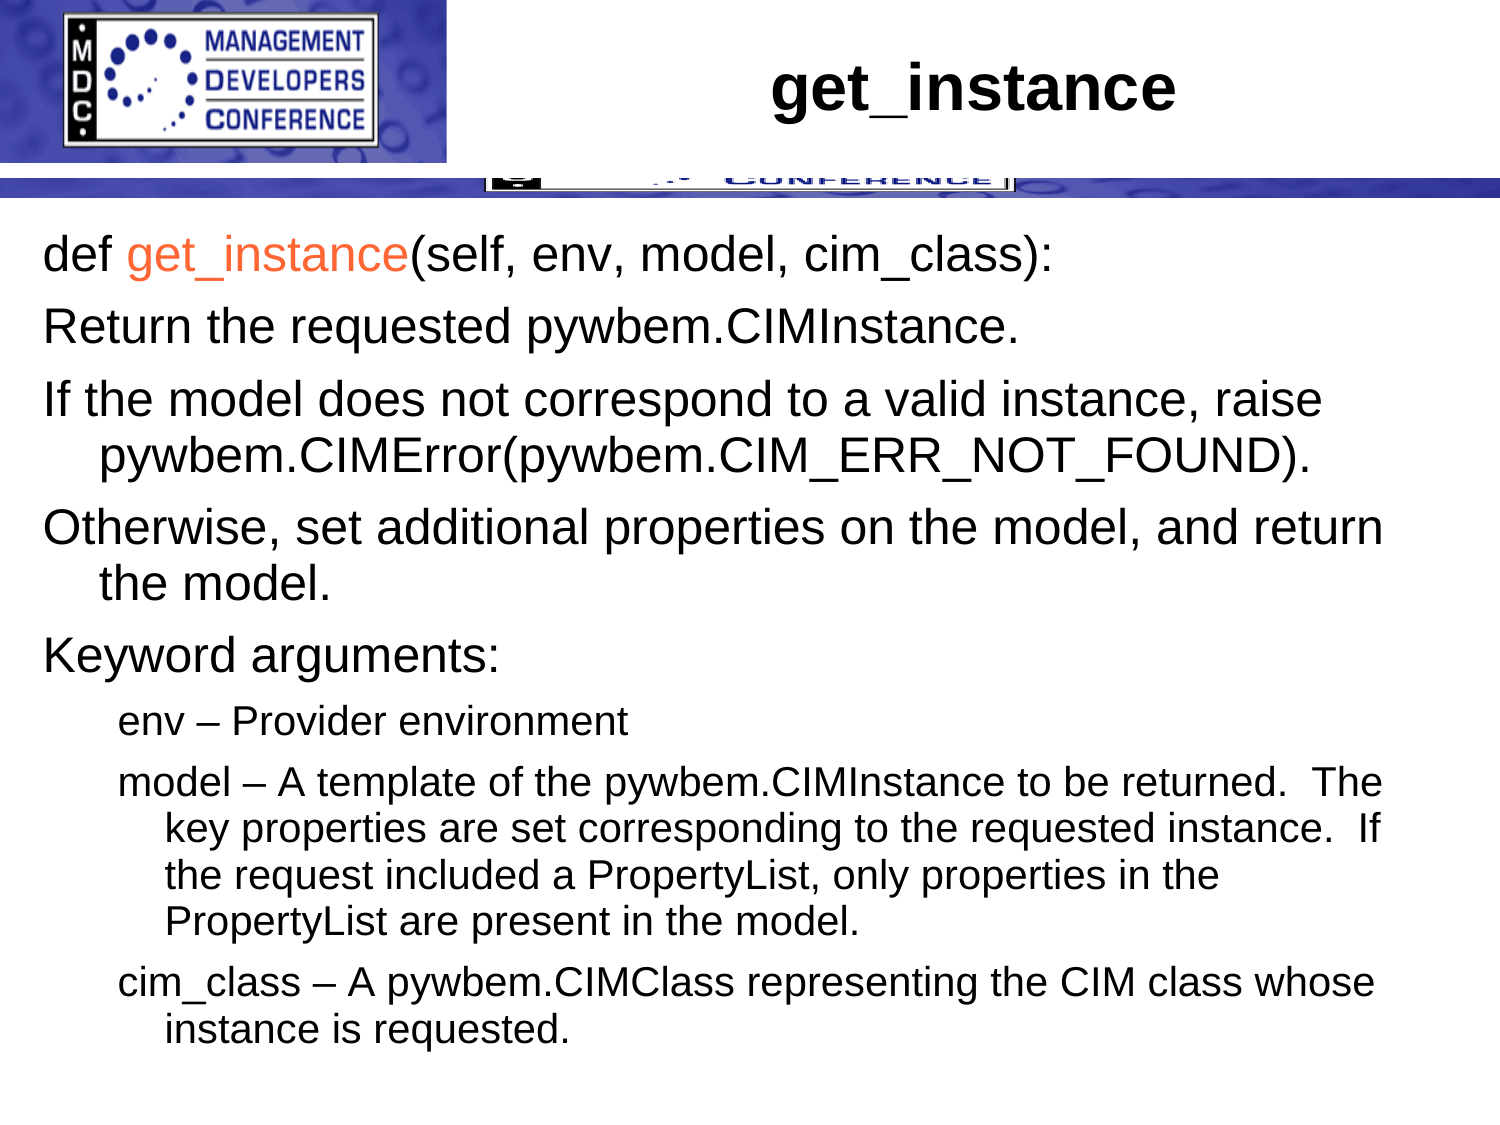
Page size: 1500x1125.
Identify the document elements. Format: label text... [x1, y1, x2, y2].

list def get_instance(self, env, model, cim_class): Return the requested pywbem.CIMInstance. If the model does not correspond to a valid instance, raise pywbem.CIMError(pywbem.CIM_ERR_NOT_FOUND). Otherwise, set additional properties on the model, and return the model. Keyword arguments: env – Provider environment model – A template of the pywbem.CIMInstance to be returned. The key properties are set corresponding to the requested instance. If the request included a PropertyList, only properties in the PropertyList are present in the model. cim_class – A pywbem.CIMClass representing the CIM class whose instance is requested. [42, 226, 1433, 1067]
picture [0, 178, 1500, 198]
title get_instance [447, 7, 1500, 169]
picture [0, 0, 447, 163]
